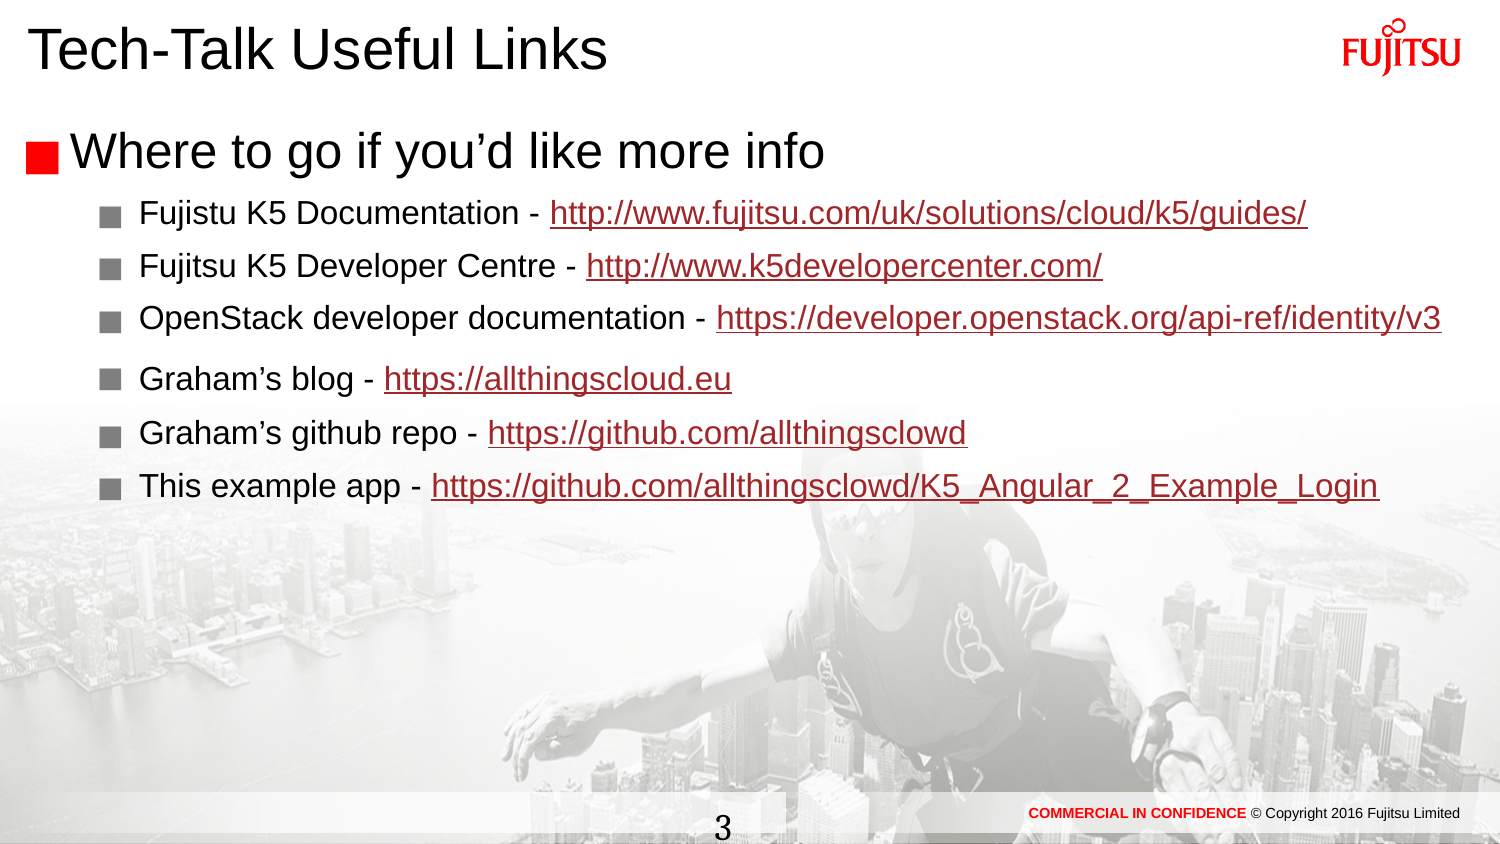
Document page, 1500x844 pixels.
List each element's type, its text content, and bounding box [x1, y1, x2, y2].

title Tech-Talk Useful Links [27, 11, 1317, 82]
picture [1326, 0, 1477, 94]
list Where to go if you’d like more info Fujistu K5 Documentation - http://www.fujitsu.com/uk/solutions/cloud/k5/guides/ Fujitsu K5 Developer Centre - http://www.k5developercenter.com/ OpenStack developer documentation - https://developer.openstack.org/api-ref/identity/v3 Graham’s blog - https://allthingscloud.eu Graham’s github repo - https://github.com/allthingsclowd This example app - https://github.com/allthingsclowd/K5_Angular_2_Example_Login [21, 118, 1459, 799]
